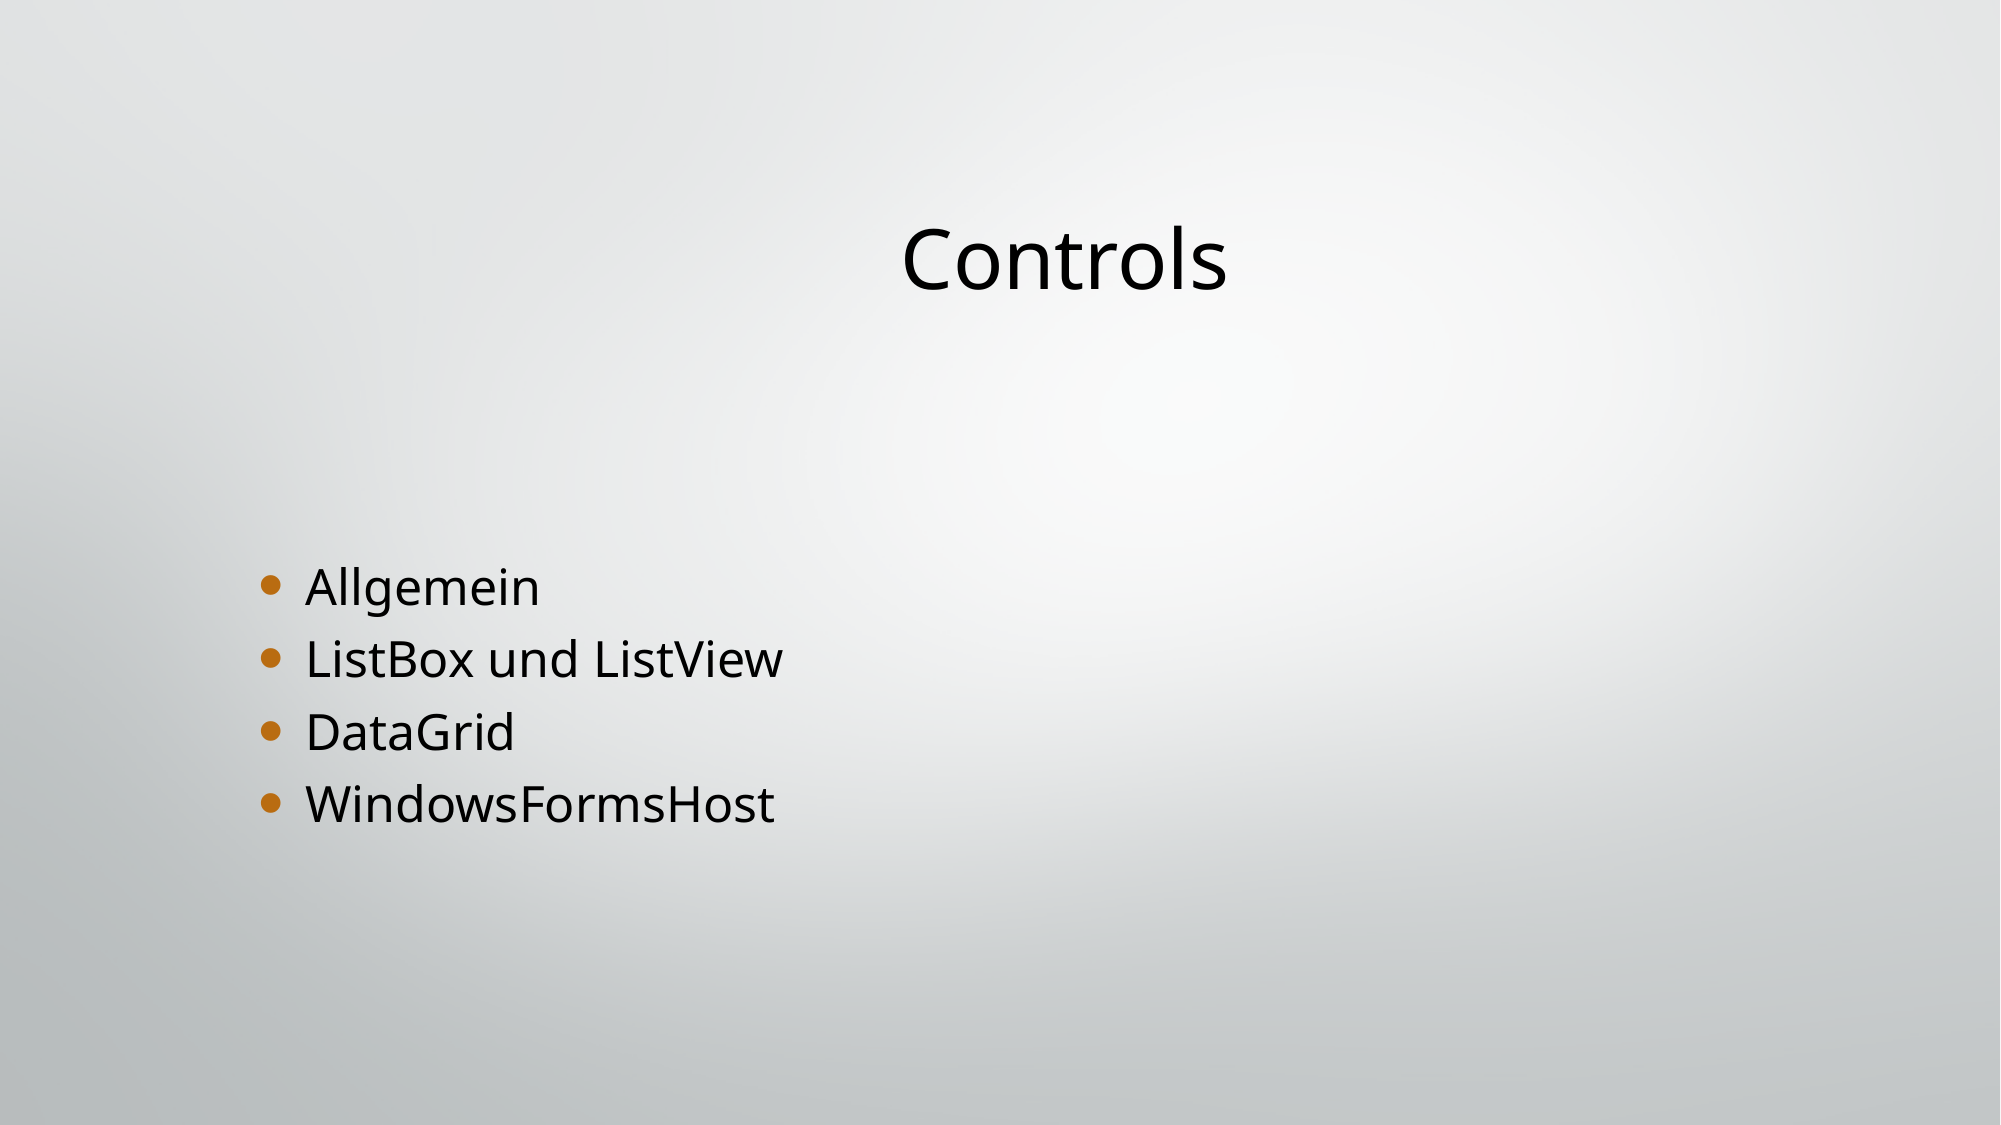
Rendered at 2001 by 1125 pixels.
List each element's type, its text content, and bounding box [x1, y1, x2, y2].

list Allgemein ListBox und ListView DataGrid WindowsFormsHost [243, 437, 1887, 950]
title Controls [243, 112, 1887, 400]
picture [0, 0, 2001, 1125]
